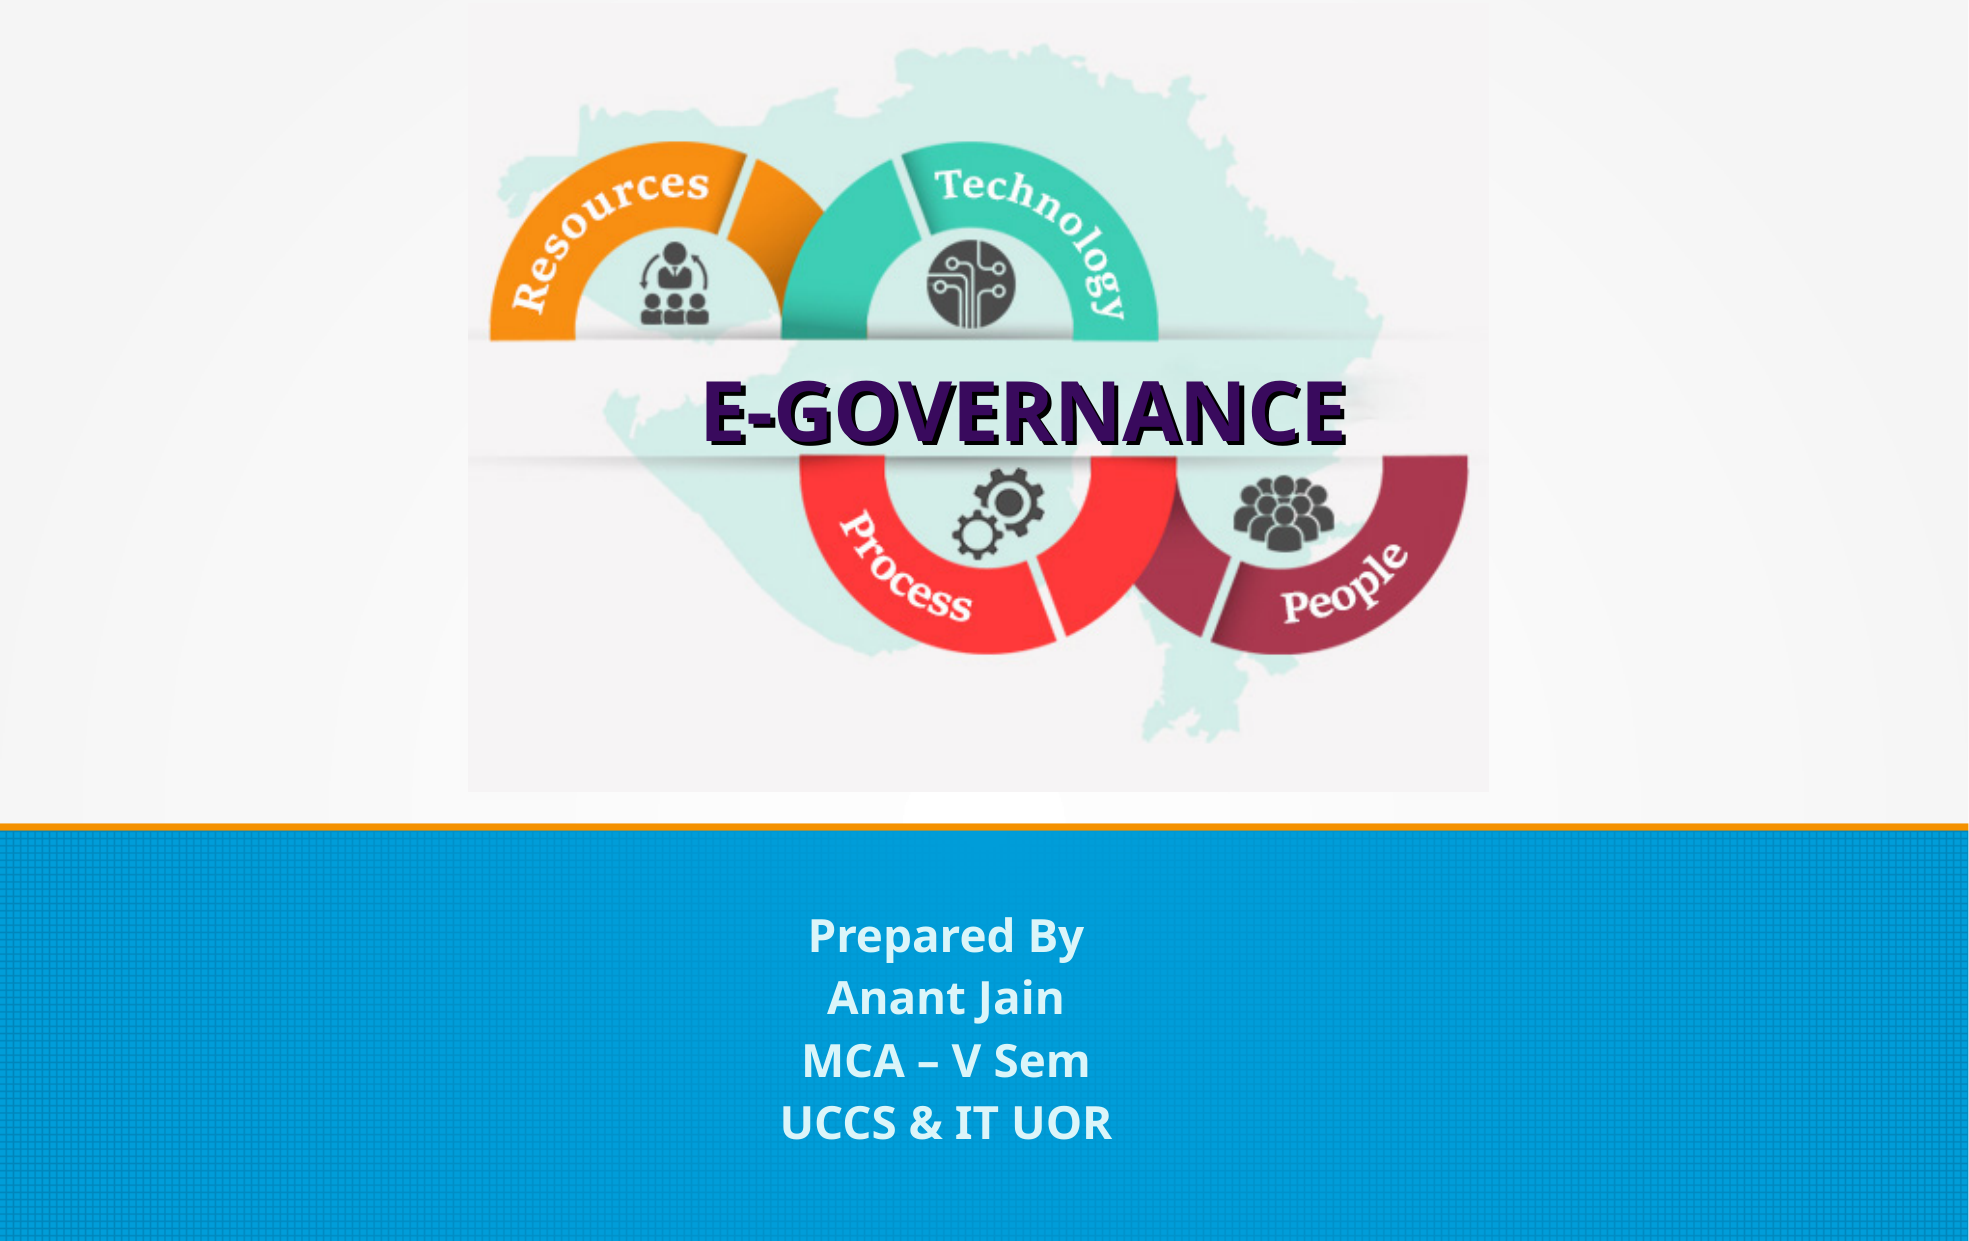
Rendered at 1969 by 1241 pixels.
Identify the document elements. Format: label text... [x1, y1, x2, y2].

text_box E-GOVERNANCE [694, 354, 1441, 464]
subtitle Prepared By Anant Jain MCA – V Sem UCCS & IT UOR [779, 903, 1217, 1158]
picture [0, 0, 1969, 830]
